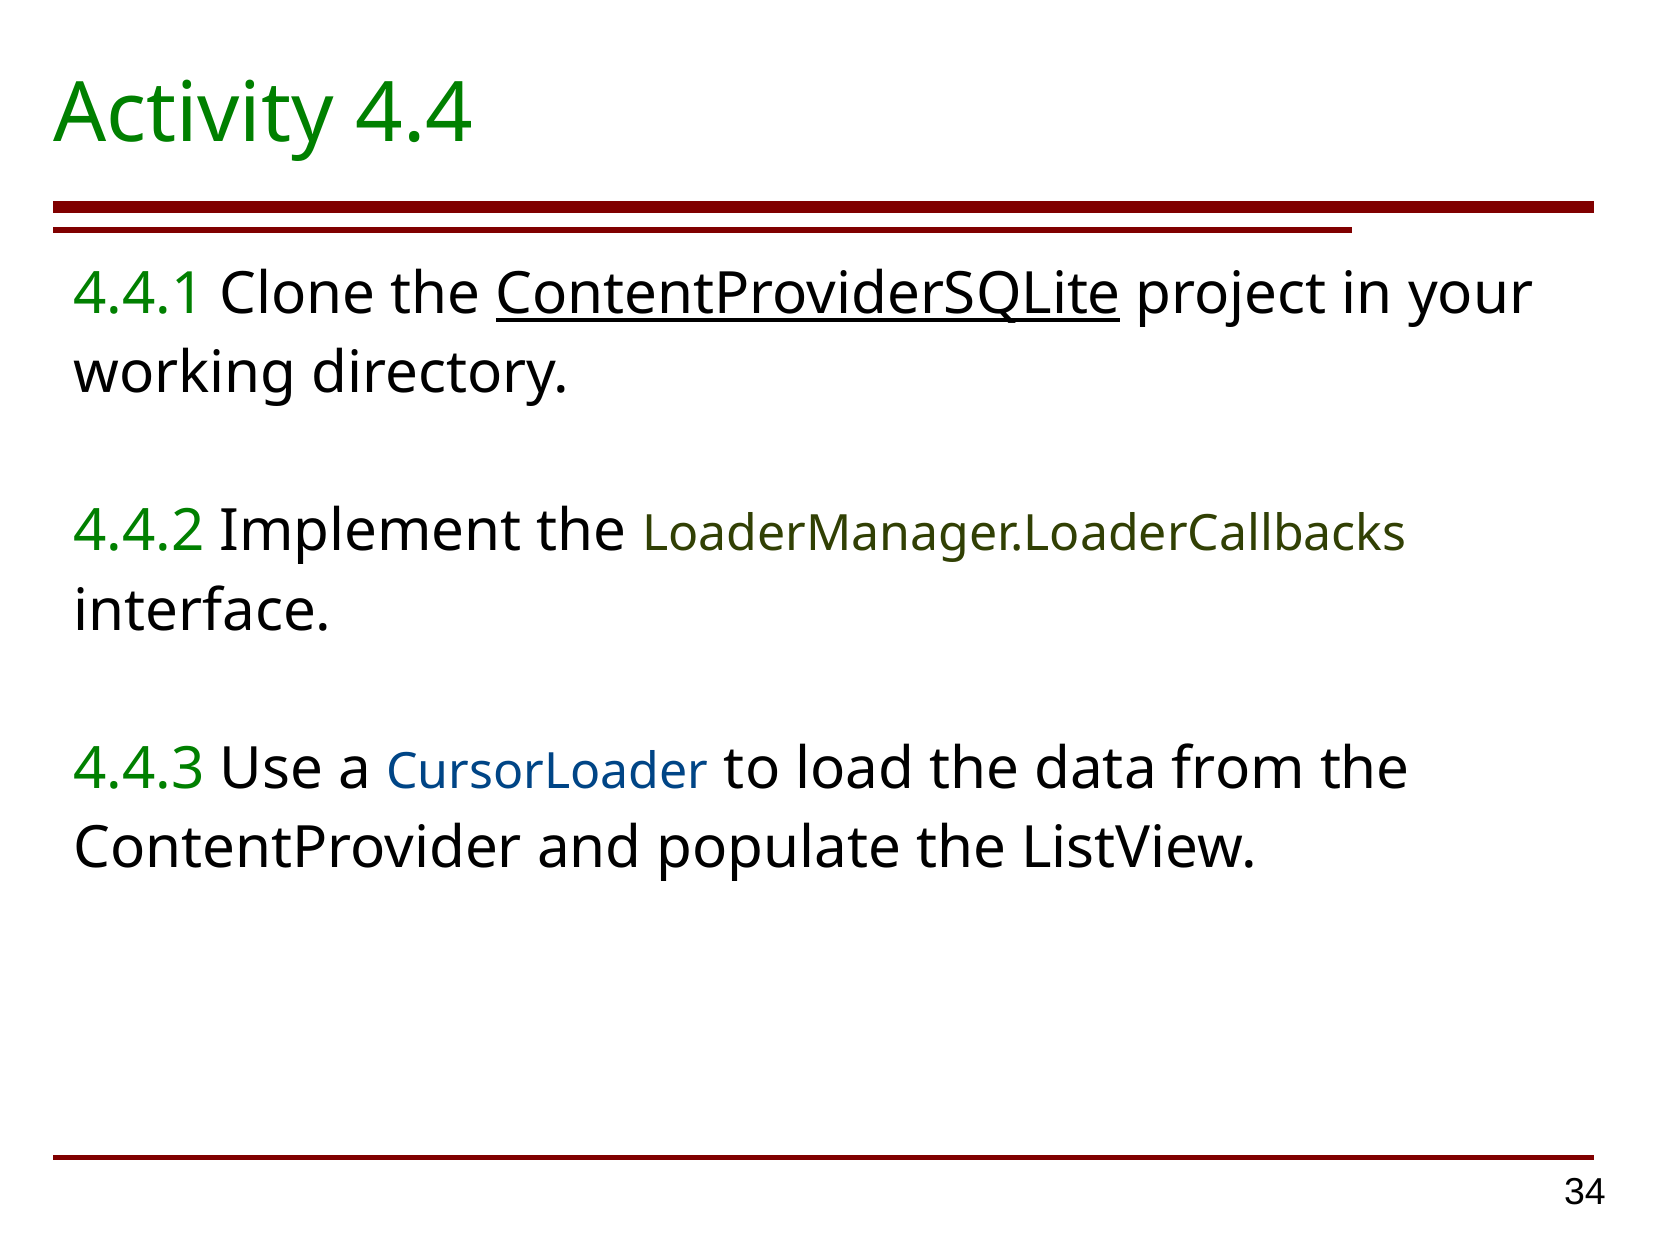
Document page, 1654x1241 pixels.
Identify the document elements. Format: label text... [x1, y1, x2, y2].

text_box 4.4.1 Clone the ContentProviderSQLite project in your working directory. 4.4.2 Implement the LoaderManager.LoaderCallbacks interface. 4.4.3 Use a CursorLoader to load the data from the ContentProvider and populate the ListView. [59, 243, 1595, 883]
subtitle Activity 4.4 [53, 48, 1542, 172]
text_box [58, 240, 1408, 1152]
text_box <number> [35, 1163, 1654, 1221]
